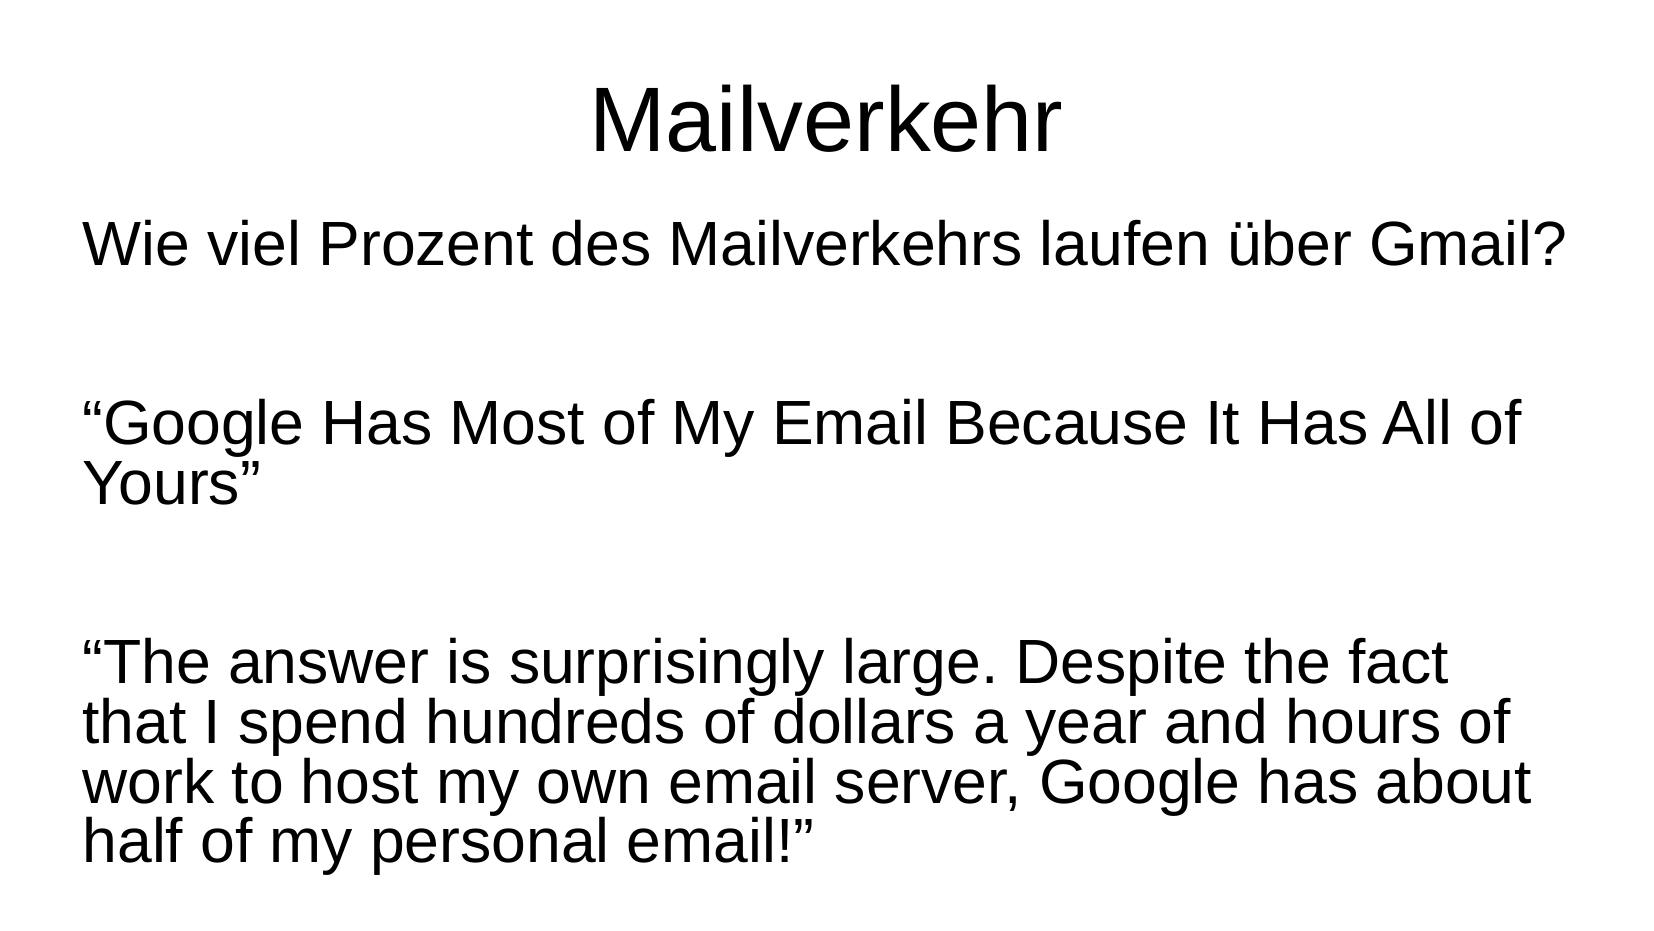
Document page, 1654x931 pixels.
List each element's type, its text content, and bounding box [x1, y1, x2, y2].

list Wie viel Prozent des Mailverkehrs laufen über Gmail? “Google Has Most of My Email Because It Has All of Yours” “The answer is surprisingly large. Despite the fact that I spend hundreds of dollars a year and hours of work to host my own email server, Google has about half of my personal email!” [82, 217, 1571, 882]
title Mailverkehr [82, 37, 1571, 193]
